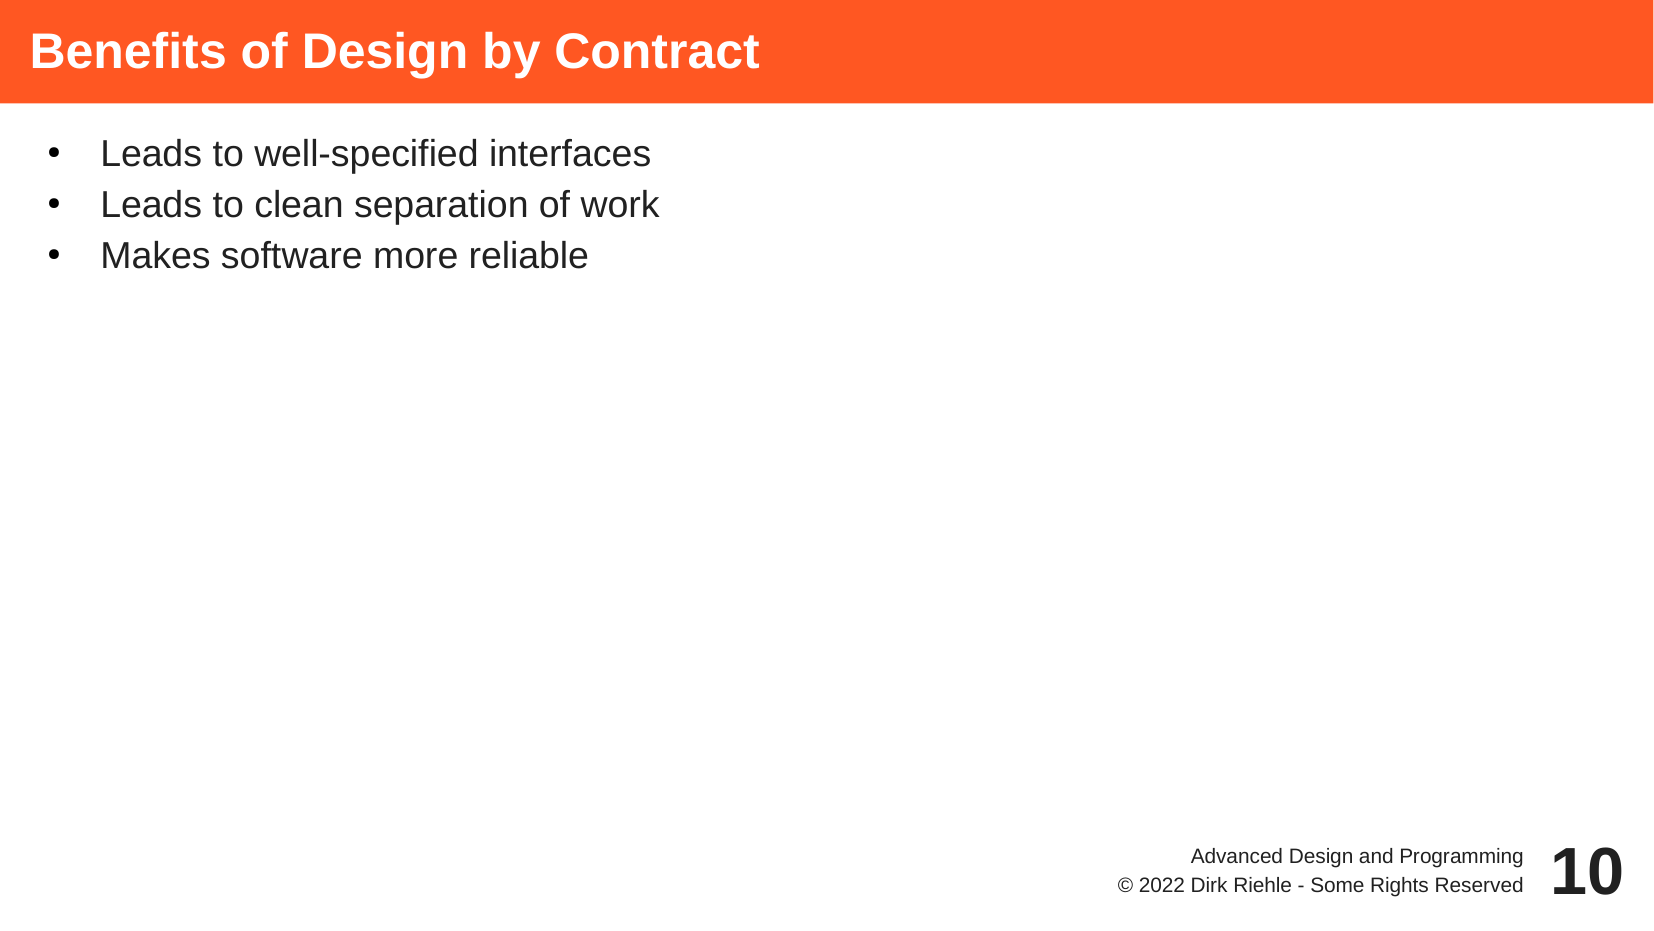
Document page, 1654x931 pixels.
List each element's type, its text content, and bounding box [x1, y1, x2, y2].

list Leads to well-specified interfaces Leads to clean separation of work Makes software more reliable [29, 132, 1625, 813]
title Benefits of Design by Contract [0, 0, 1654, 104]
